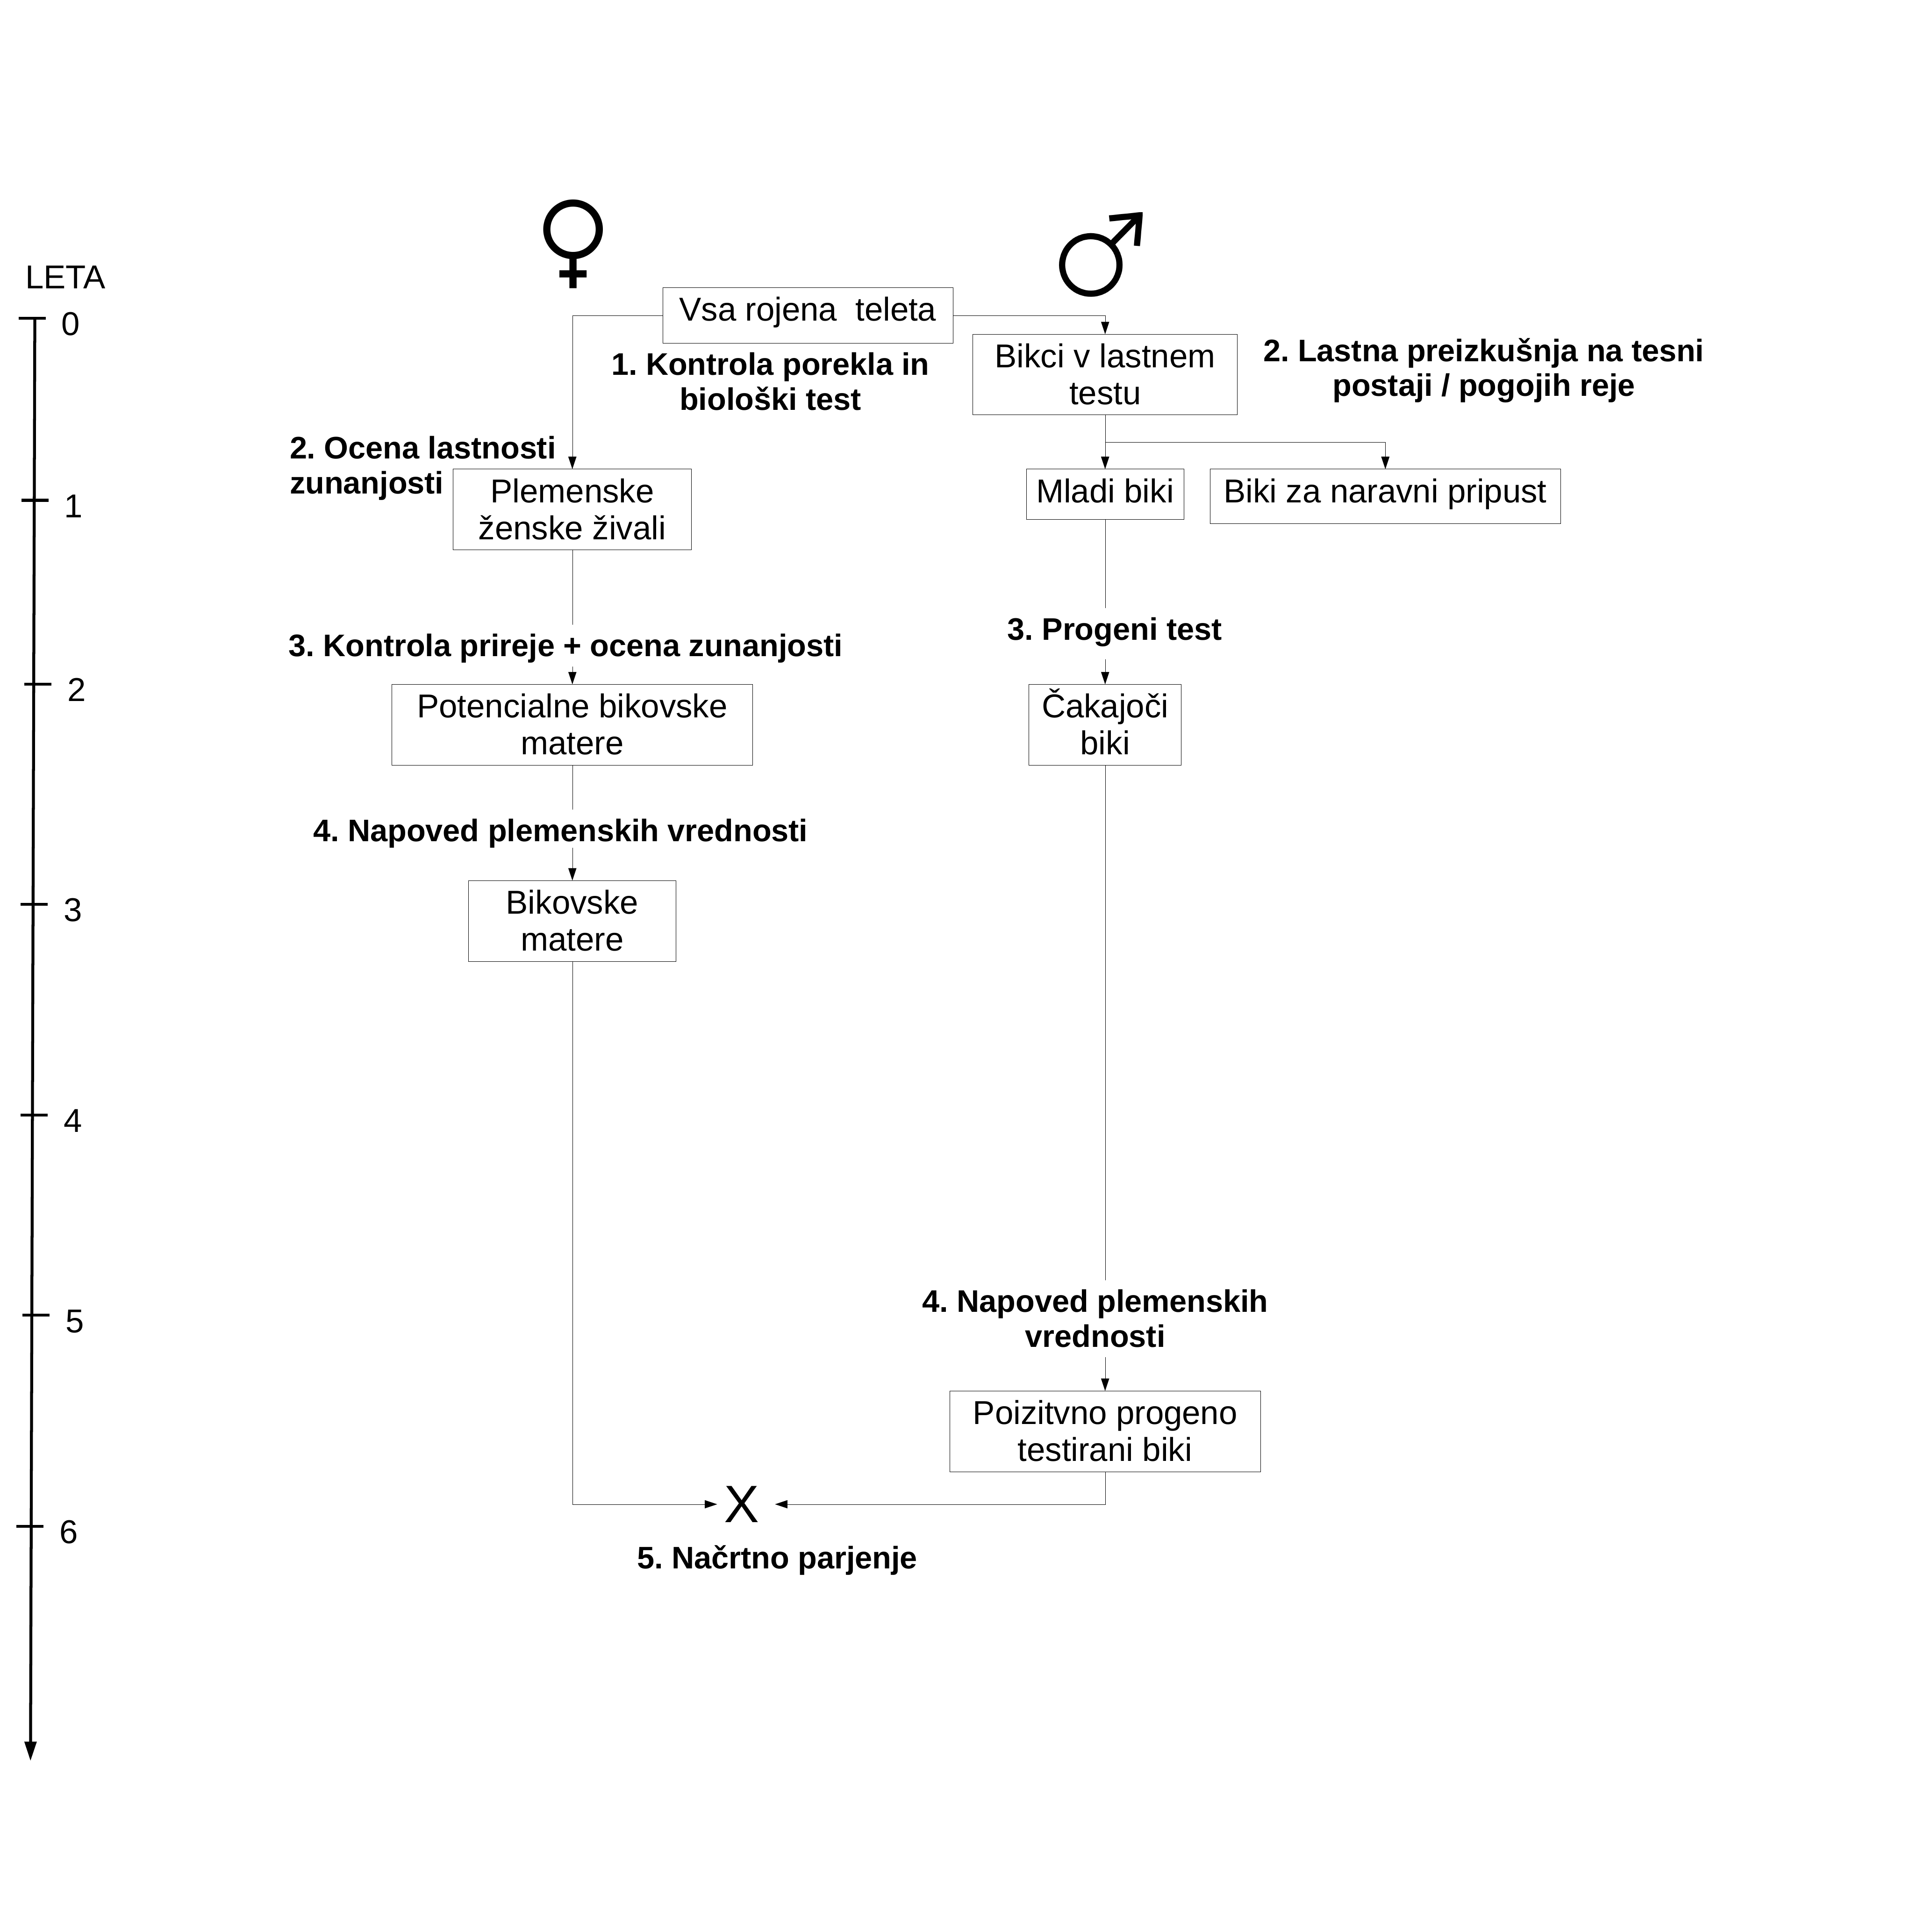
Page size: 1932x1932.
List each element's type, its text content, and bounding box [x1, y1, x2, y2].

text_box 4 [57, 1099, 102, 1143]
text_box Potencialne bikovske matere [392, 684, 753, 766]
text_box 3 [57, 887, 102, 932]
text_box 5 [58, 1299, 104, 1343]
text_box X [717, 1471, 775, 1537]
text_box Mladi biki [1026, 469, 1184, 520]
text_box 3. Kontrola prireje + ocena zunanjosti [281, 624, 904, 667]
text_box LETA [18, 255, 161, 299]
text_box 0 [54, 302, 100, 346]
text_box Biki za naravni pripust [1210, 469, 1561, 524]
text_box 1 [57, 484, 103, 528]
text_box 4. Napoved plemenskih vrednosti [857, 1280, 1333, 1357]
text_box Poizitvno progeno testirani biki [950, 1391, 1261, 1472]
picture [1059, 212, 1143, 297]
text_box 3. Progeni test [932, 608, 1298, 659]
text_box 4. Napoved plemenskih vrednosti [280, 809, 841, 887]
text_box Bikovske matere [468, 887, 676, 962]
text_box 1. Kontrola porekla in biološki test [601, 343, 940, 455]
picture [519, 189, 627, 297]
text_box Vsa rojena teleta [663, 287, 953, 343]
text_box Bikci v lastnem testu [973, 334, 1238, 415]
text_box 5. Načrtno parjenje [601, 1537, 954, 1588]
text_box Plemenske ženske živali [453, 469, 692, 550]
text_box 2 [60, 668, 106, 712]
text_box 2. Ocena lastnosti zunanjosti [283, 427, 572, 539]
text_box Čakajoči biki [1029, 684, 1181, 766]
text_box 6 [52, 1510, 98, 1554]
text_box 2. Lastna preizkušnja na tesni postaji / pogojih reje [1247, 329, 1721, 407]
